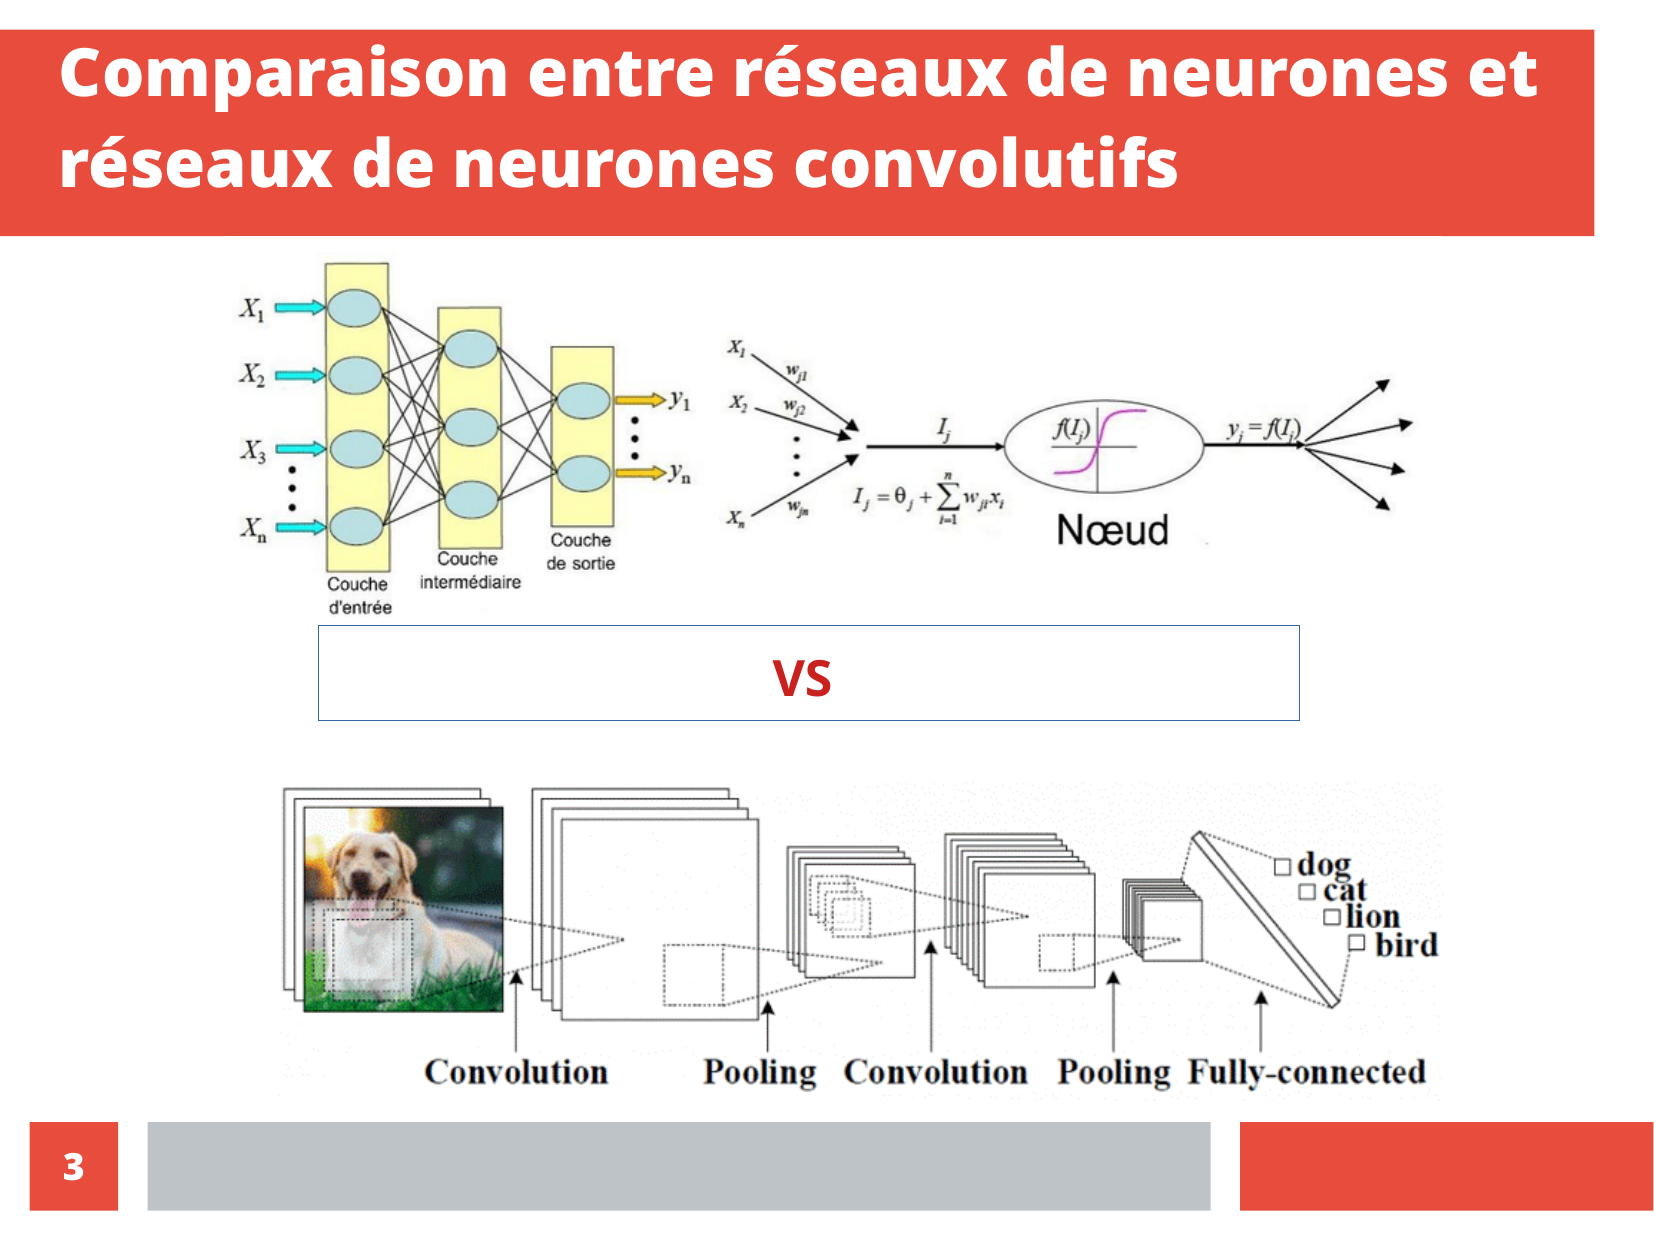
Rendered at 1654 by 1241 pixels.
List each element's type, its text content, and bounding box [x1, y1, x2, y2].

text_box [318, 625, 1300, 721]
title Comparaison entre réseaux de neurones et réseaux de neurones convolutifs [59, 59, 1595, 207]
picture [224, 236, 1441, 623]
text_box VS [757, 635, 863, 709]
picture [273, 767, 1447, 1101]
